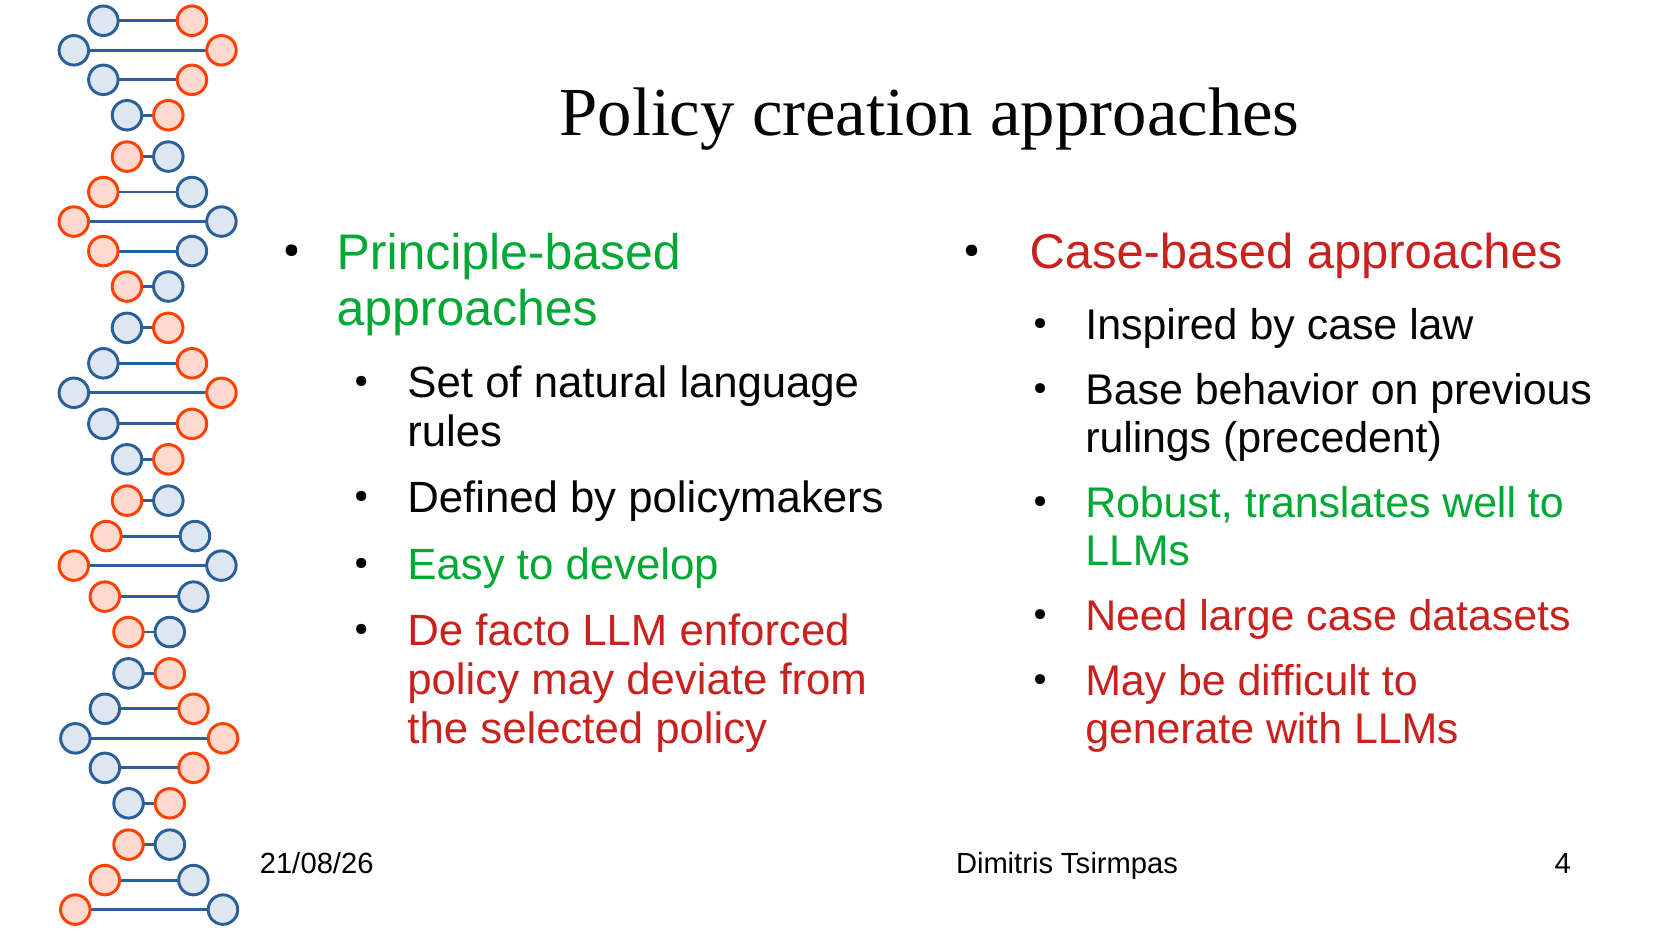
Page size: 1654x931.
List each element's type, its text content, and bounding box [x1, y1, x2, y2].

list Principle-based approaches Set of natural language rules Defined by policymakers Easy to develop De facto LLM enforced policy may deviate from the selected policy [265, 224, 915, 764]
list Case-based approaches Inspired by case law Base behavior on previous rulings (precedent) Robust, translates well to LLMs Need large case datasets May be difficult to generate with LLMs [946, 224, 1595, 764]
title Policy creation approaches [265, 35, 1595, 189]
